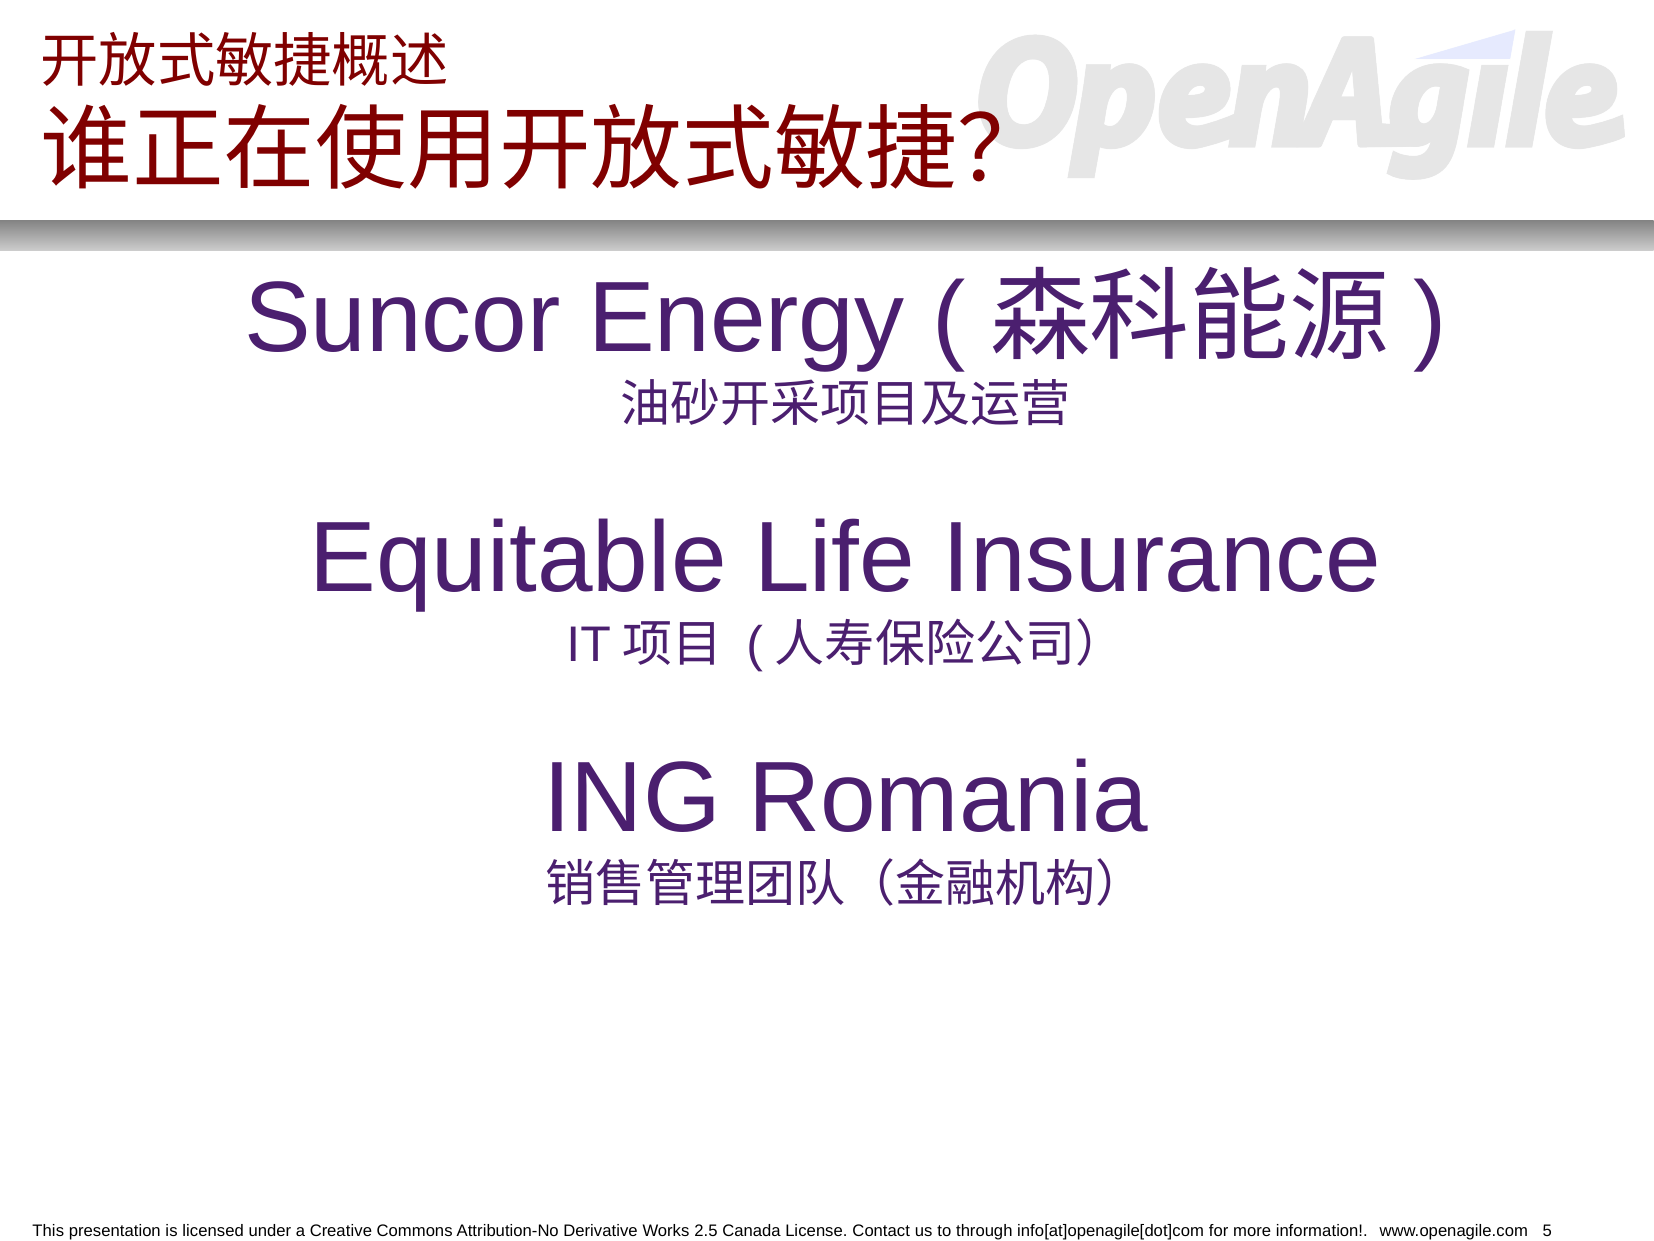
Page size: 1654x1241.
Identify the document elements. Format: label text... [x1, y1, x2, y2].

list Suncor Energy (森科能源) 油砂开采项目及运营 Equitable Life Insurance IT项目 (人寿保险公司） ING Romania 销售管理团队（金融机构） [37, 251, 1654, 912]
title 开放式敏捷概述 谁正在使用开放式敏捷？ [40, 26, 1654, 204]
